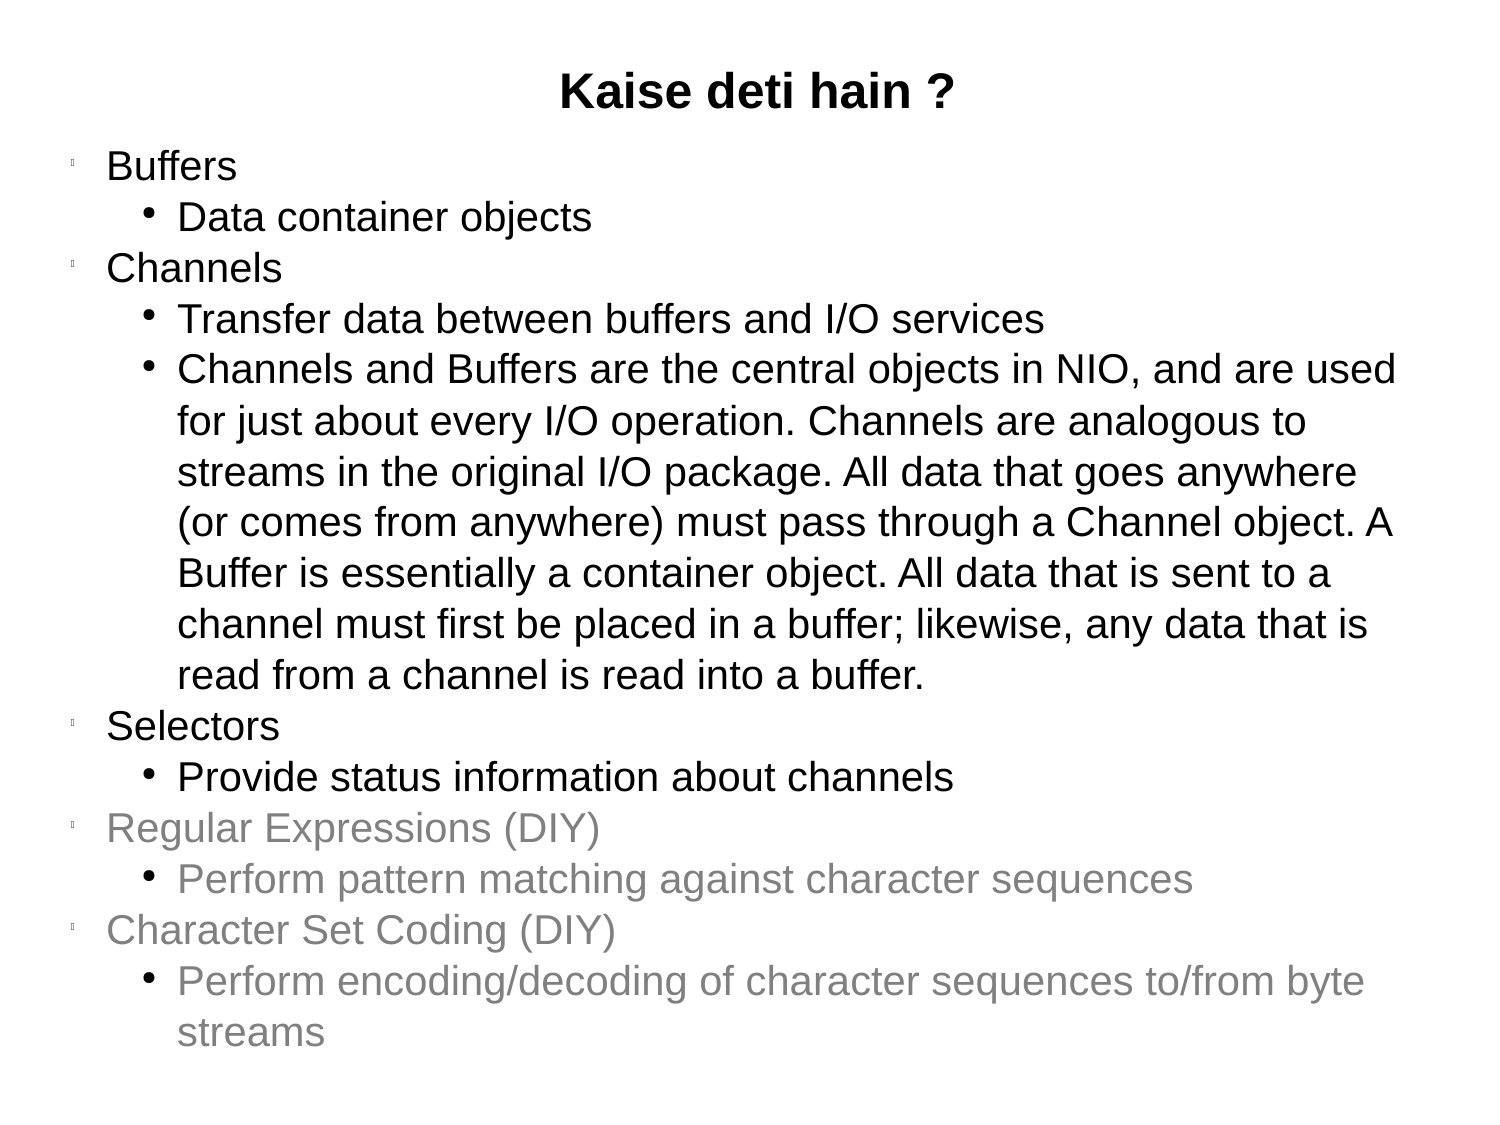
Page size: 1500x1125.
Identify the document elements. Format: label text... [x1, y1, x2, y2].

text_box Kaise deti hain ? [75, 11, 1441, 166]
text_box Buffers Data container objects Channels Transfer data between buffers and I/O services Channels and Buffers are the central objects in NIO, and are used for just about every I/O operation. Channels are analogous to streams in the original I/O package. All data that goes anywhere (or comes from anywhere) must pass through a Channel object. A Buffer is essentially a container object. All data that is sent to a channel must first be placed in a buffer; likewise, any data that is read from a channel is read into a buffer. Selectors Provide status information about channels Regular Expressions (DIY) Perform pattern matching against character sequences Character Set Coding (DIY) Perform encoding/decoding of character sequences to/from byte streams [70, 137, 1406, 1052]
